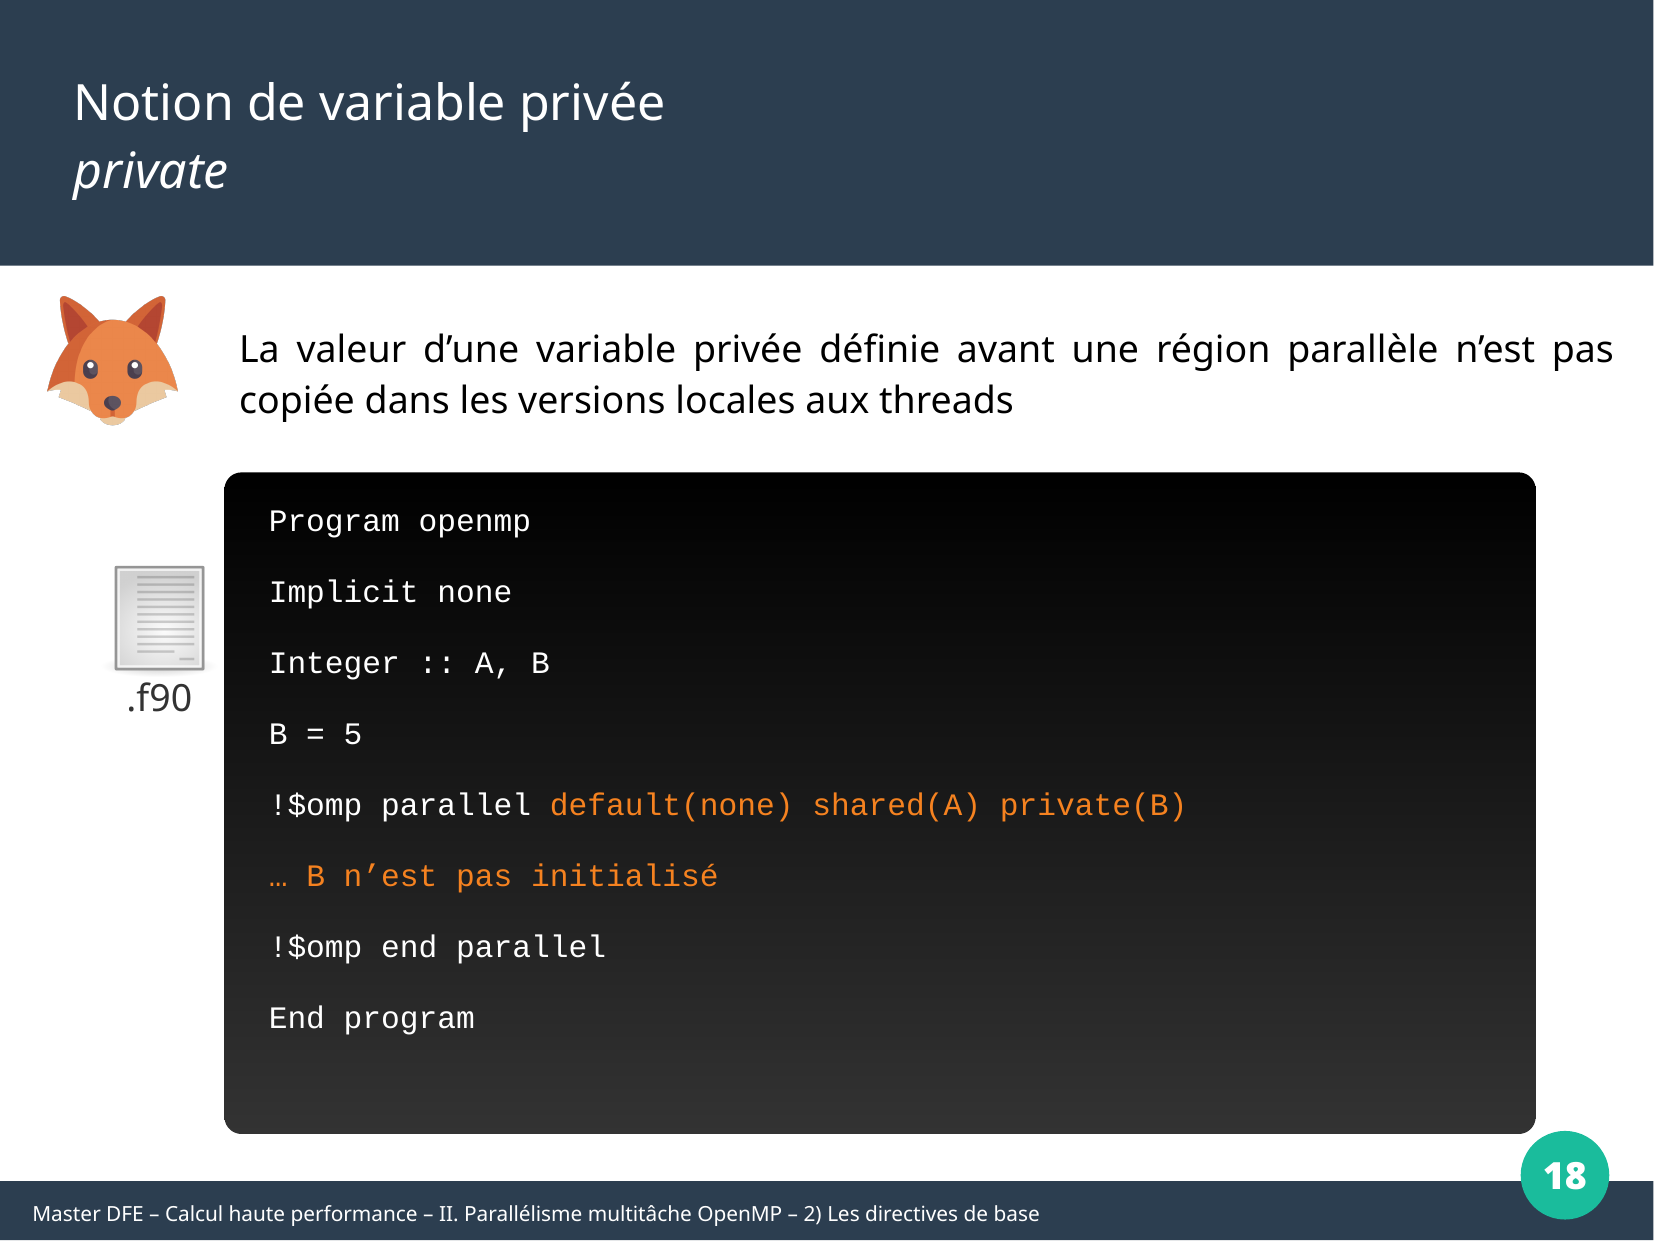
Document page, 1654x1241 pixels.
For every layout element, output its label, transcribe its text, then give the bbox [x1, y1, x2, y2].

picture [47, 295, 178, 426]
picture [100, 561, 219, 663]
text_box Master DFE – Calcul haute performance – II. Parallélisme multitâche OpenMP – 2) Les directives de base [17, 1191, 1436, 1235]
text_box La valeur d’une variable privée définie avant une région parallèle n’est pas copiée dans les versions locales aux threads [224, 314, 1630, 483]
text_box Program openmp Implicit none Integer :: A, B B = 5 !$omp parallel default(none) shared(A) private(B) … B n’est pas initialisé !$omp end parallel End program [254, 498, 1524, 1046]
text_box Notion de variable privée private [59, 59, 1477, 209]
text_box [224, 472, 1536, 1134]
text_box .f90 [82, 663, 237, 730]
